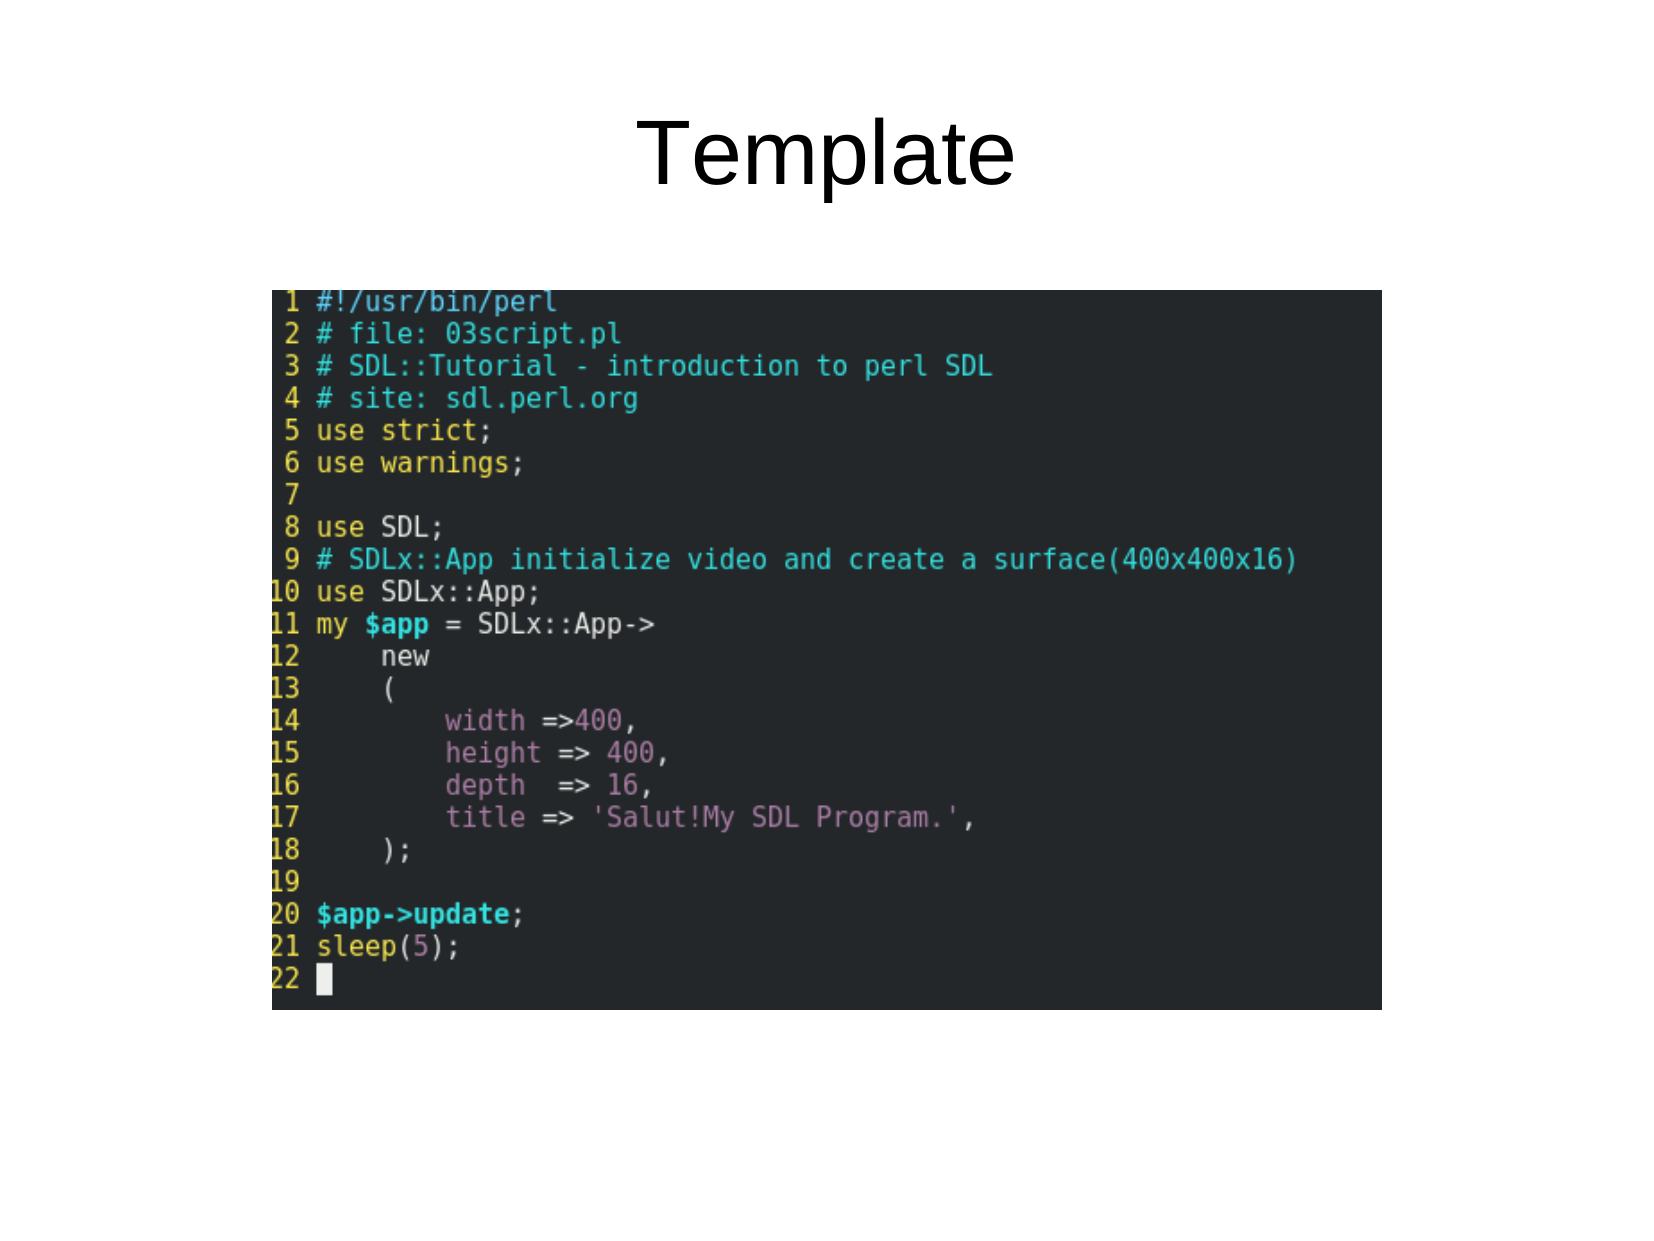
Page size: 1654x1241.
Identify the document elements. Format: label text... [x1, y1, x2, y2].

picture [272, 290, 1382, 1010]
title Template [82, 49, 1571, 257]
